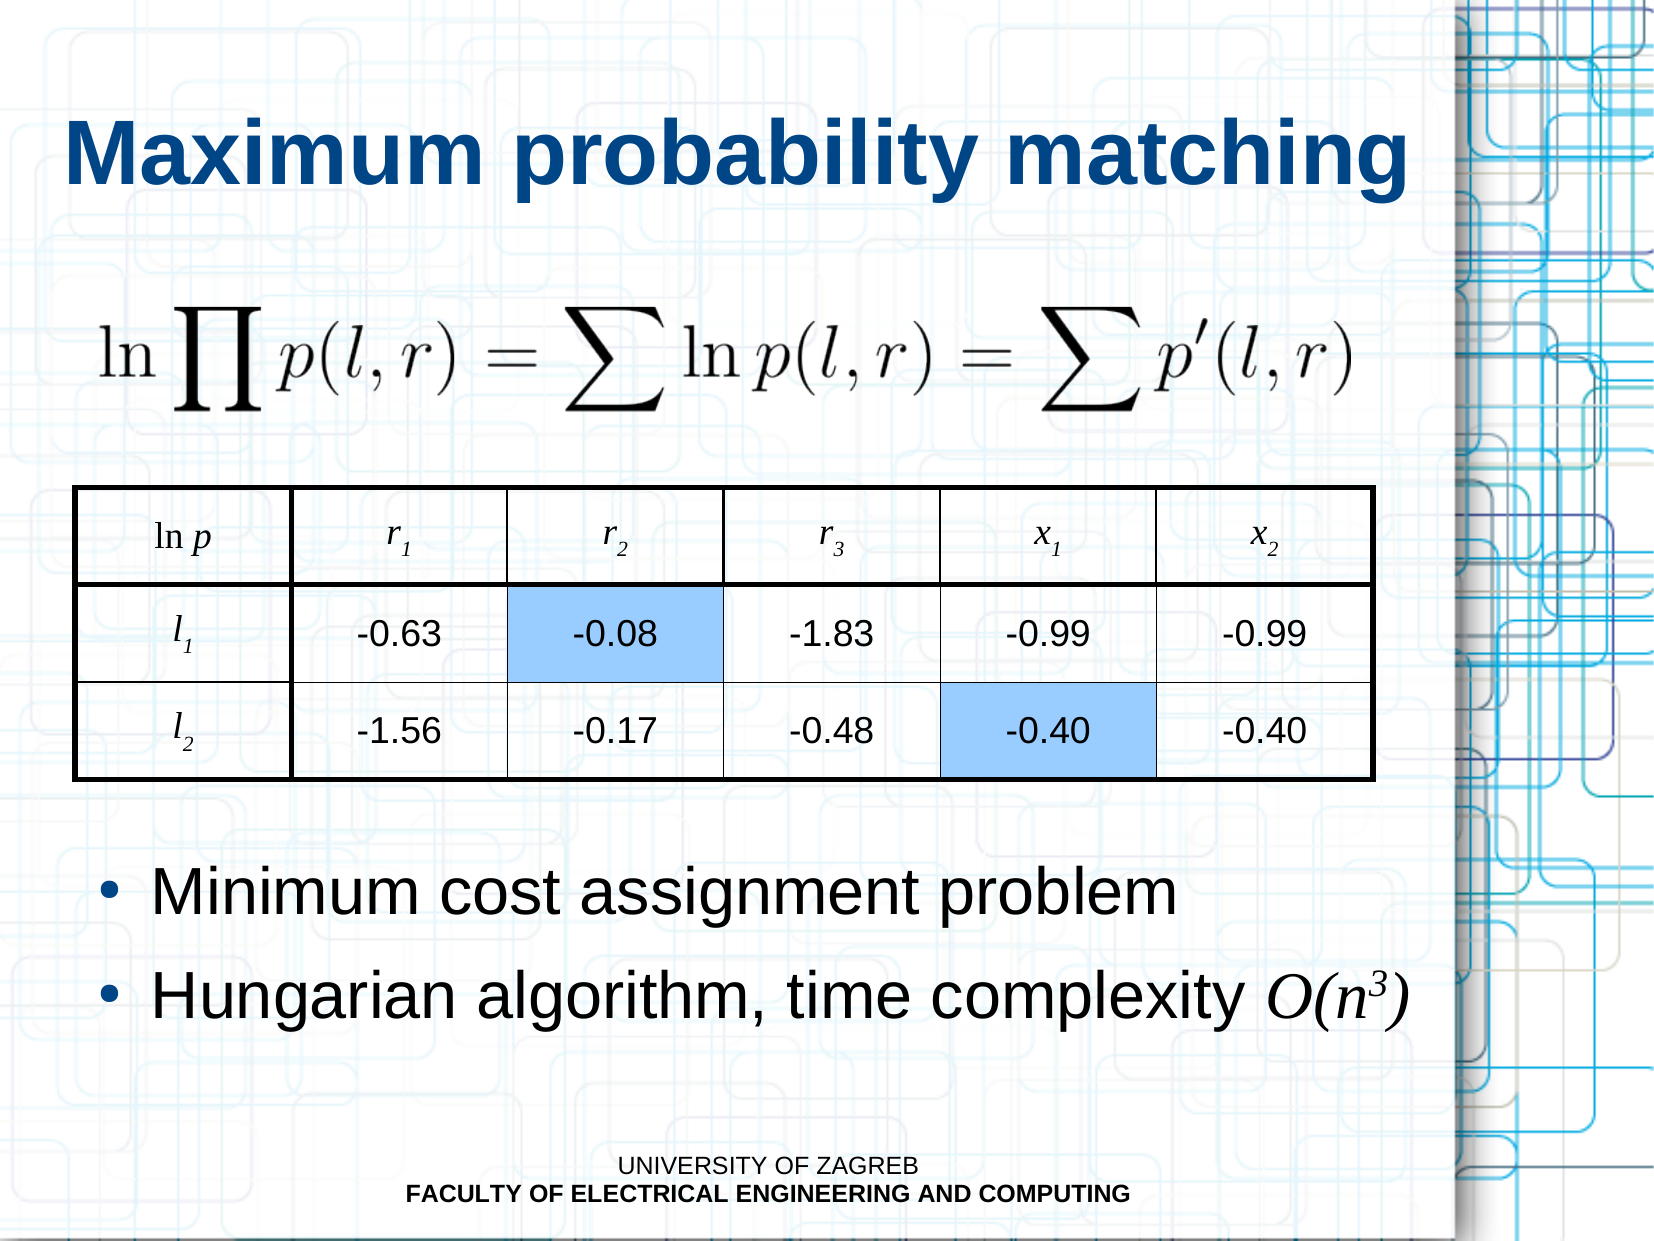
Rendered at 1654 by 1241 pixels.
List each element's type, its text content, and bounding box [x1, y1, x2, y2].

table_cell -0.40 [941, 683, 1156, 777]
table_cell l2 [78, 683, 289, 777]
table_cell -0.99 [1157, 587, 1370, 682]
list Minimum cost assignment problem Hungarian algorithm, time complexity O(n3) [79, 853, 1415, 1088]
table_cell l1 [78, 587, 289, 681]
table_cell -1.83 [724, 587, 940, 682]
table_header ln p [78, 490, 289, 582]
picture [0, 0, 1654, 1241]
table_cell -0.63 [294, 587, 507, 682]
table_cell -1.56 [294, 683, 507, 777]
title Maximum probability matching [59, 56, 1418, 250]
table_header r2 [508, 490, 722, 582]
table_header x1 [941, 490, 1155, 582]
table_header r1 [294, 490, 506, 582]
table_cell -0.40 [1157, 683, 1370, 777]
table_cell -0.48 [724, 683, 940, 777]
table_cell -0.08 [508, 587, 723, 682]
table_cell -0.17 [508, 683, 723, 777]
table_header r3 [725, 490, 939, 582]
table_header x2 [1157, 490, 1370, 582]
table_cell -0.99 [941, 587, 1156, 682]
